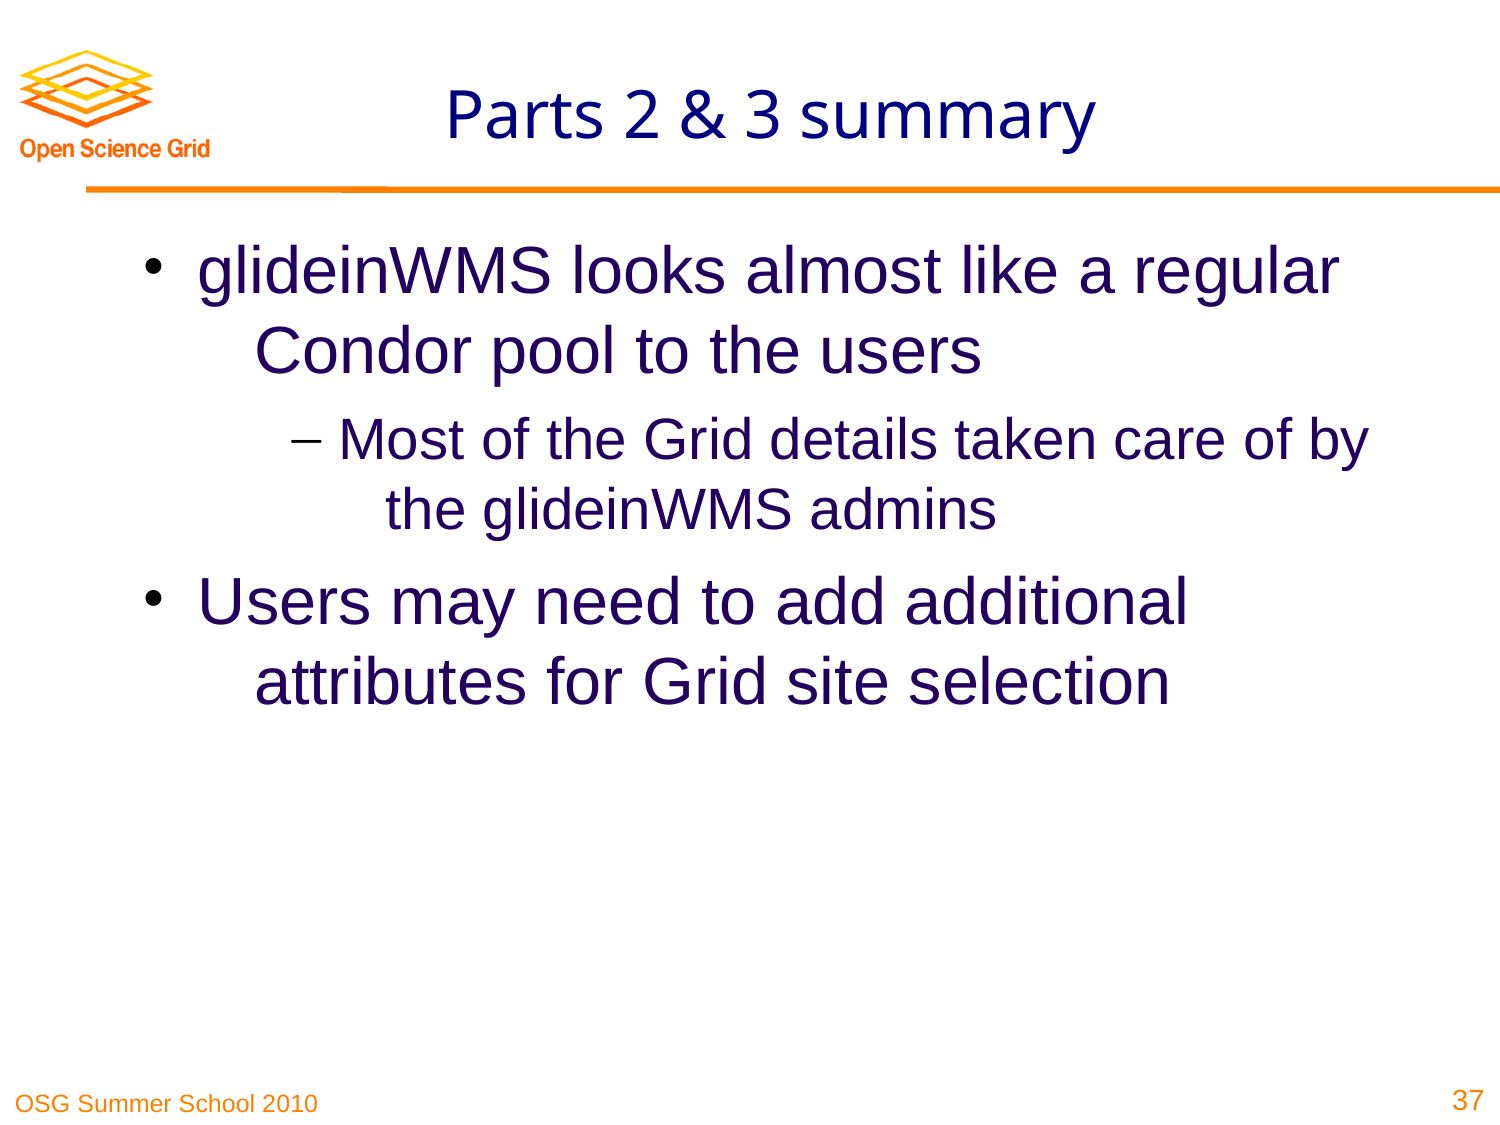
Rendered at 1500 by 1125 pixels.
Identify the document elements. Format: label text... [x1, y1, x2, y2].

list glideinWMS looks almost like a regular Condor pool to the users Most of the Grid details taken care of by the glideinWMS admins Users may need to add additional attributes for Grid site selection [127, 218, 1402, 962]
title Parts 2 & 3 summary [201, 18, 1341, 206]
picture [0, 27, 201, 179]
